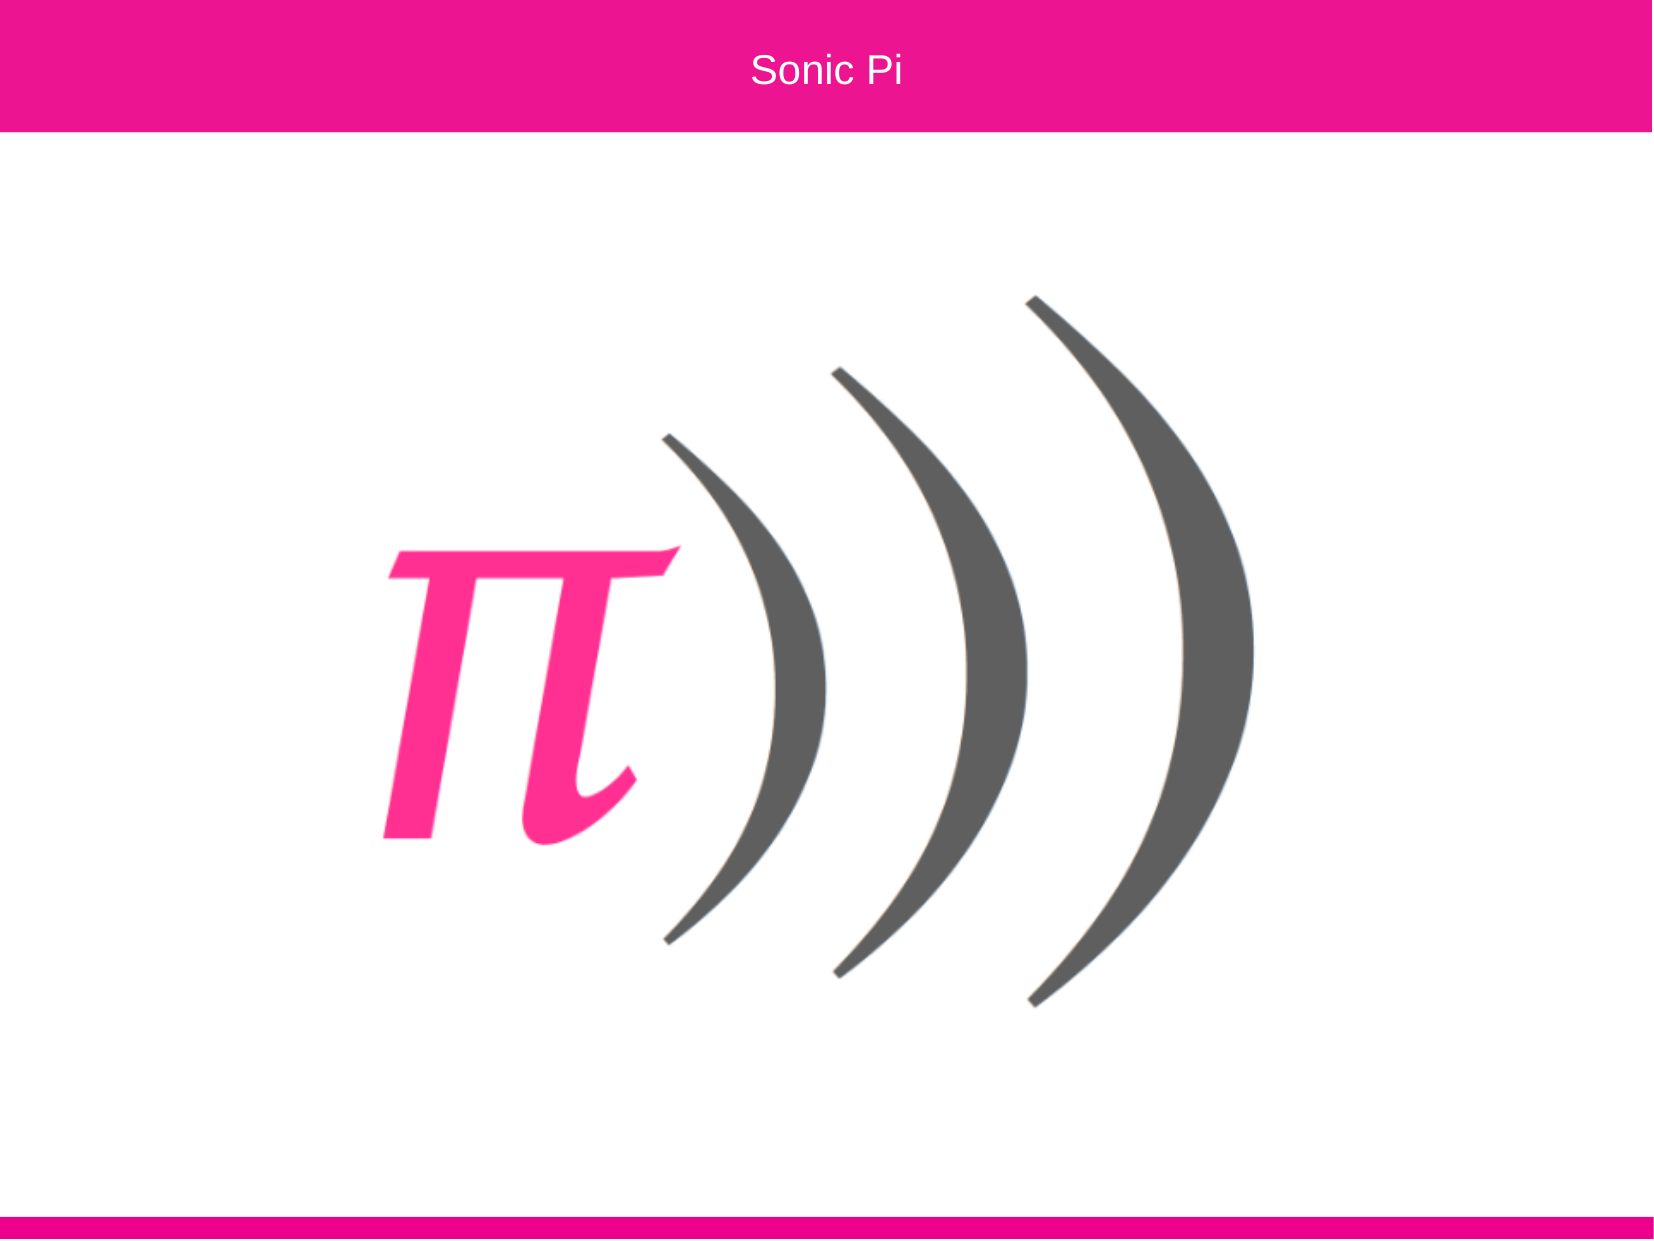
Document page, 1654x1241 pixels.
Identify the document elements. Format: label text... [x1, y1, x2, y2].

title Sonic Pi [82, 46, 1571, 94]
picture [0, 0, 1654, 1241]
